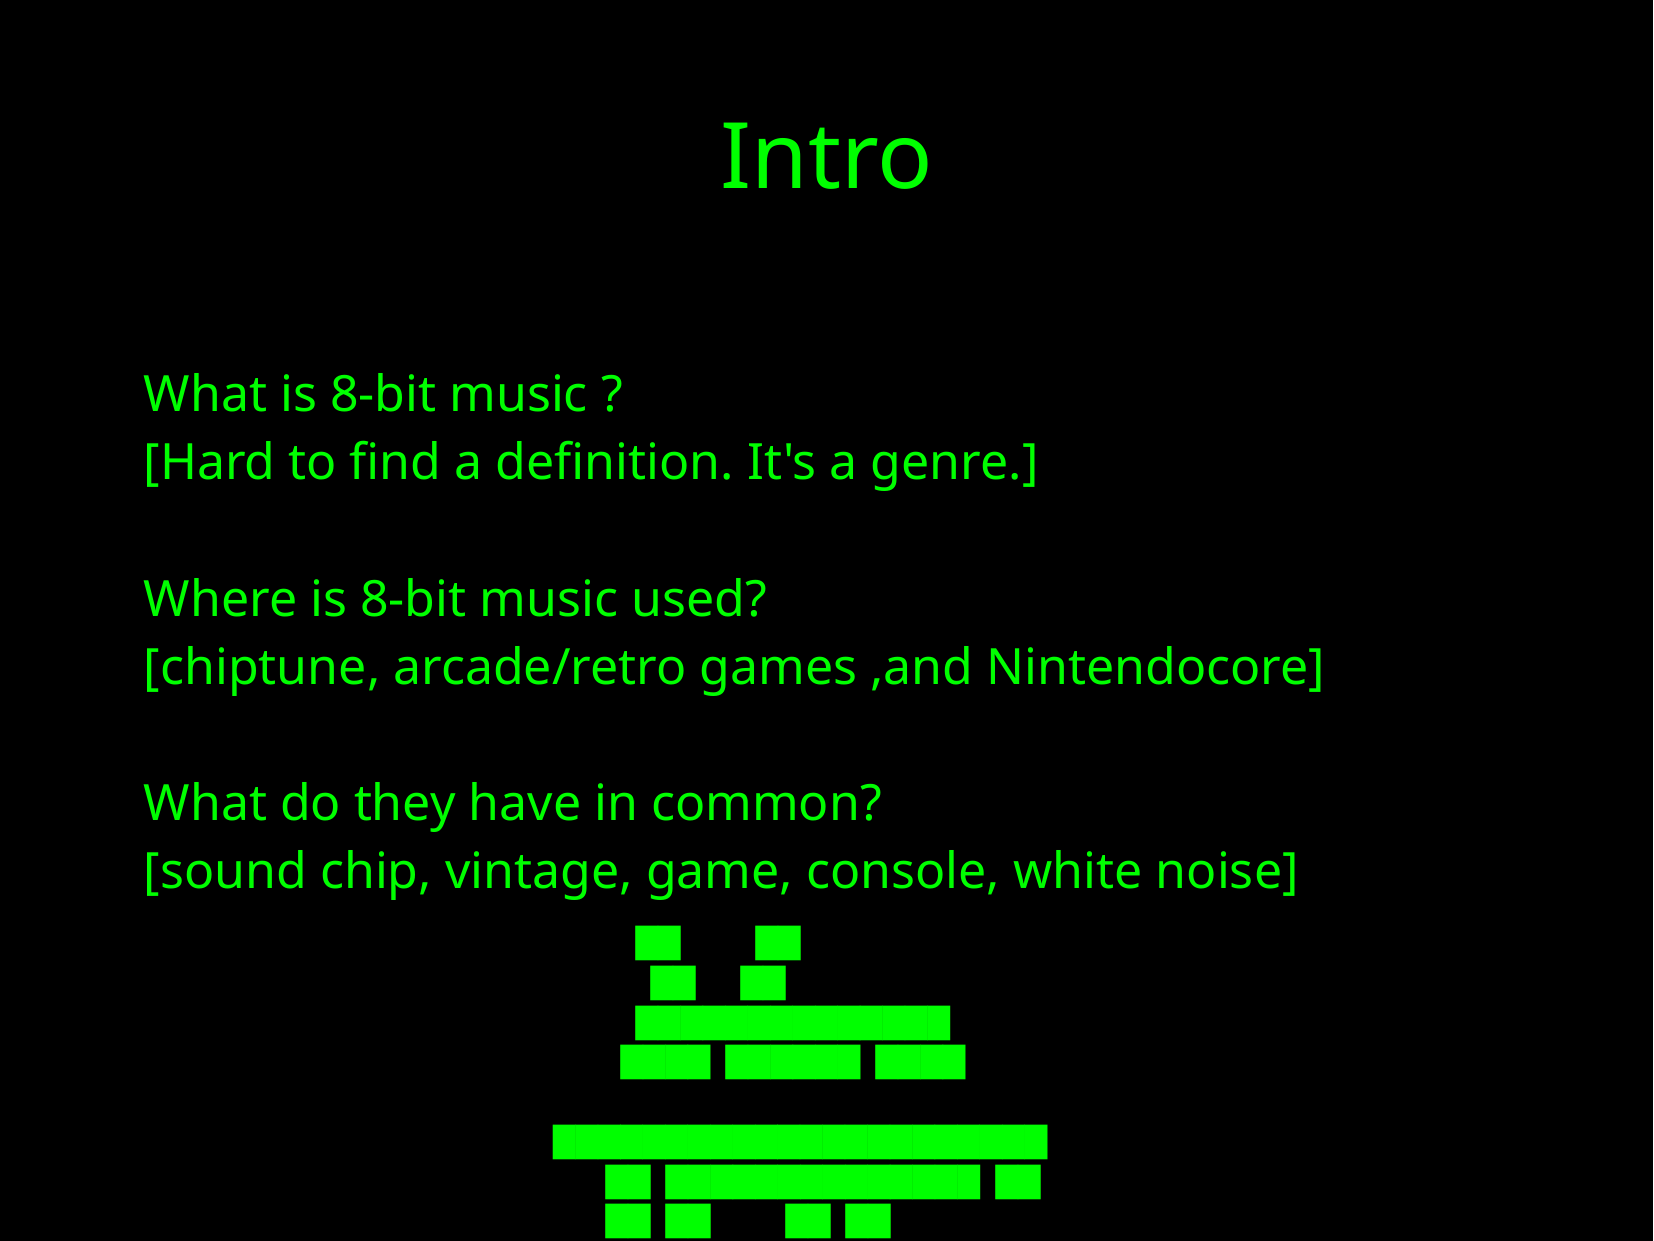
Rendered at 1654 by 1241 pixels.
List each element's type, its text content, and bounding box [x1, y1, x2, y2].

text_box What is 8-bit music ? [Hard to find a definition. It's a genre.] Where is 8-bit music used? [chiptune, arcade/retro games ,and Nintendocore] What do they have in common? [sound chip, vintage, game, console, white noise] [128, 350, 1524, 891]
title Intro [82, 49, 1571, 257]
text_box ██ ██ ██ ██ ██████████████ ████ ██████ ████ ██████████████████████ ██ ██████████████ ██ ██ ██ ██ ██ ████ ████ [538, 915, 1115, 1241]
